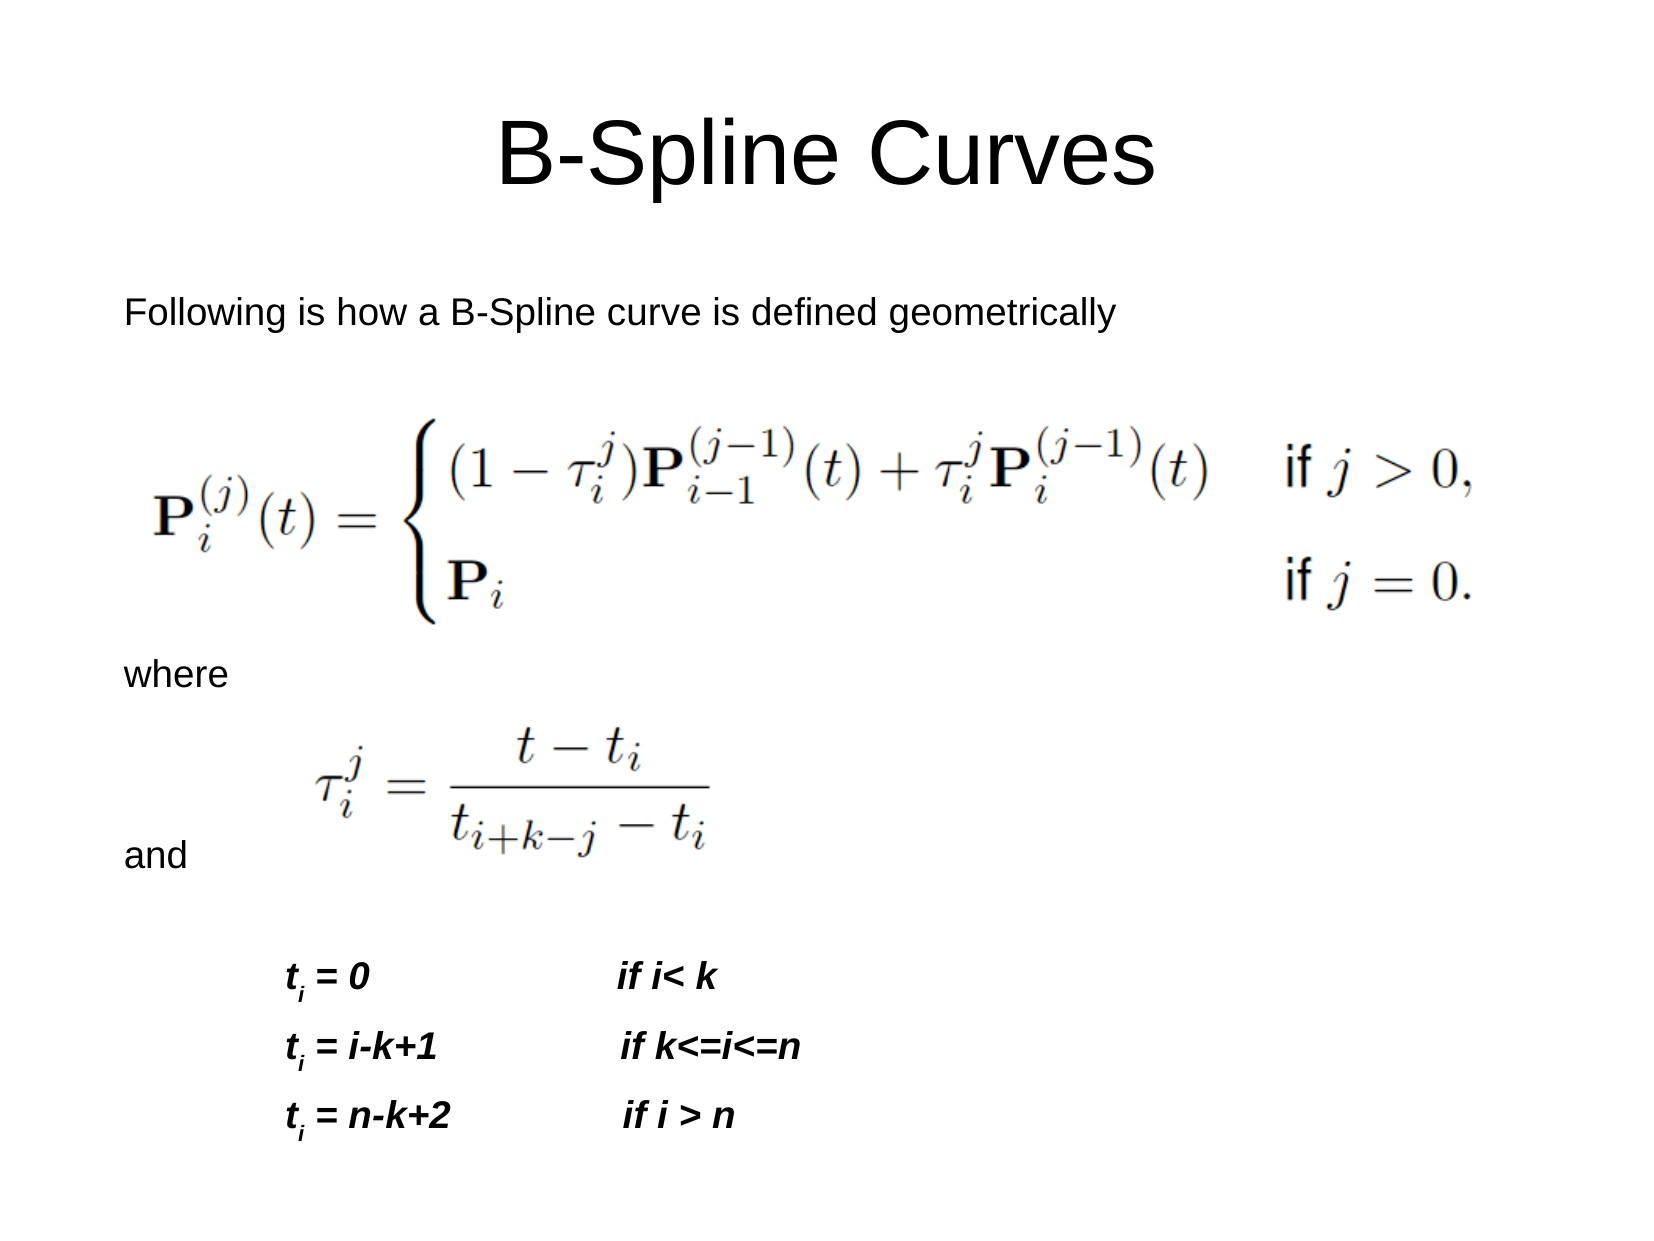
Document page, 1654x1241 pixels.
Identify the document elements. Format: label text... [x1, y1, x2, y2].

title B-Spline Curves [82, 49, 1571, 257]
picture [300, 718, 732, 871]
list Following is how a B-Spline curve is defined geometrically where and ti = 0 if i< k ti = i-k+1 if k<=i<=n ti = n-k+2 if i > n [82, 290, 1571, 1156]
picture [135, 405, 1489, 646]
